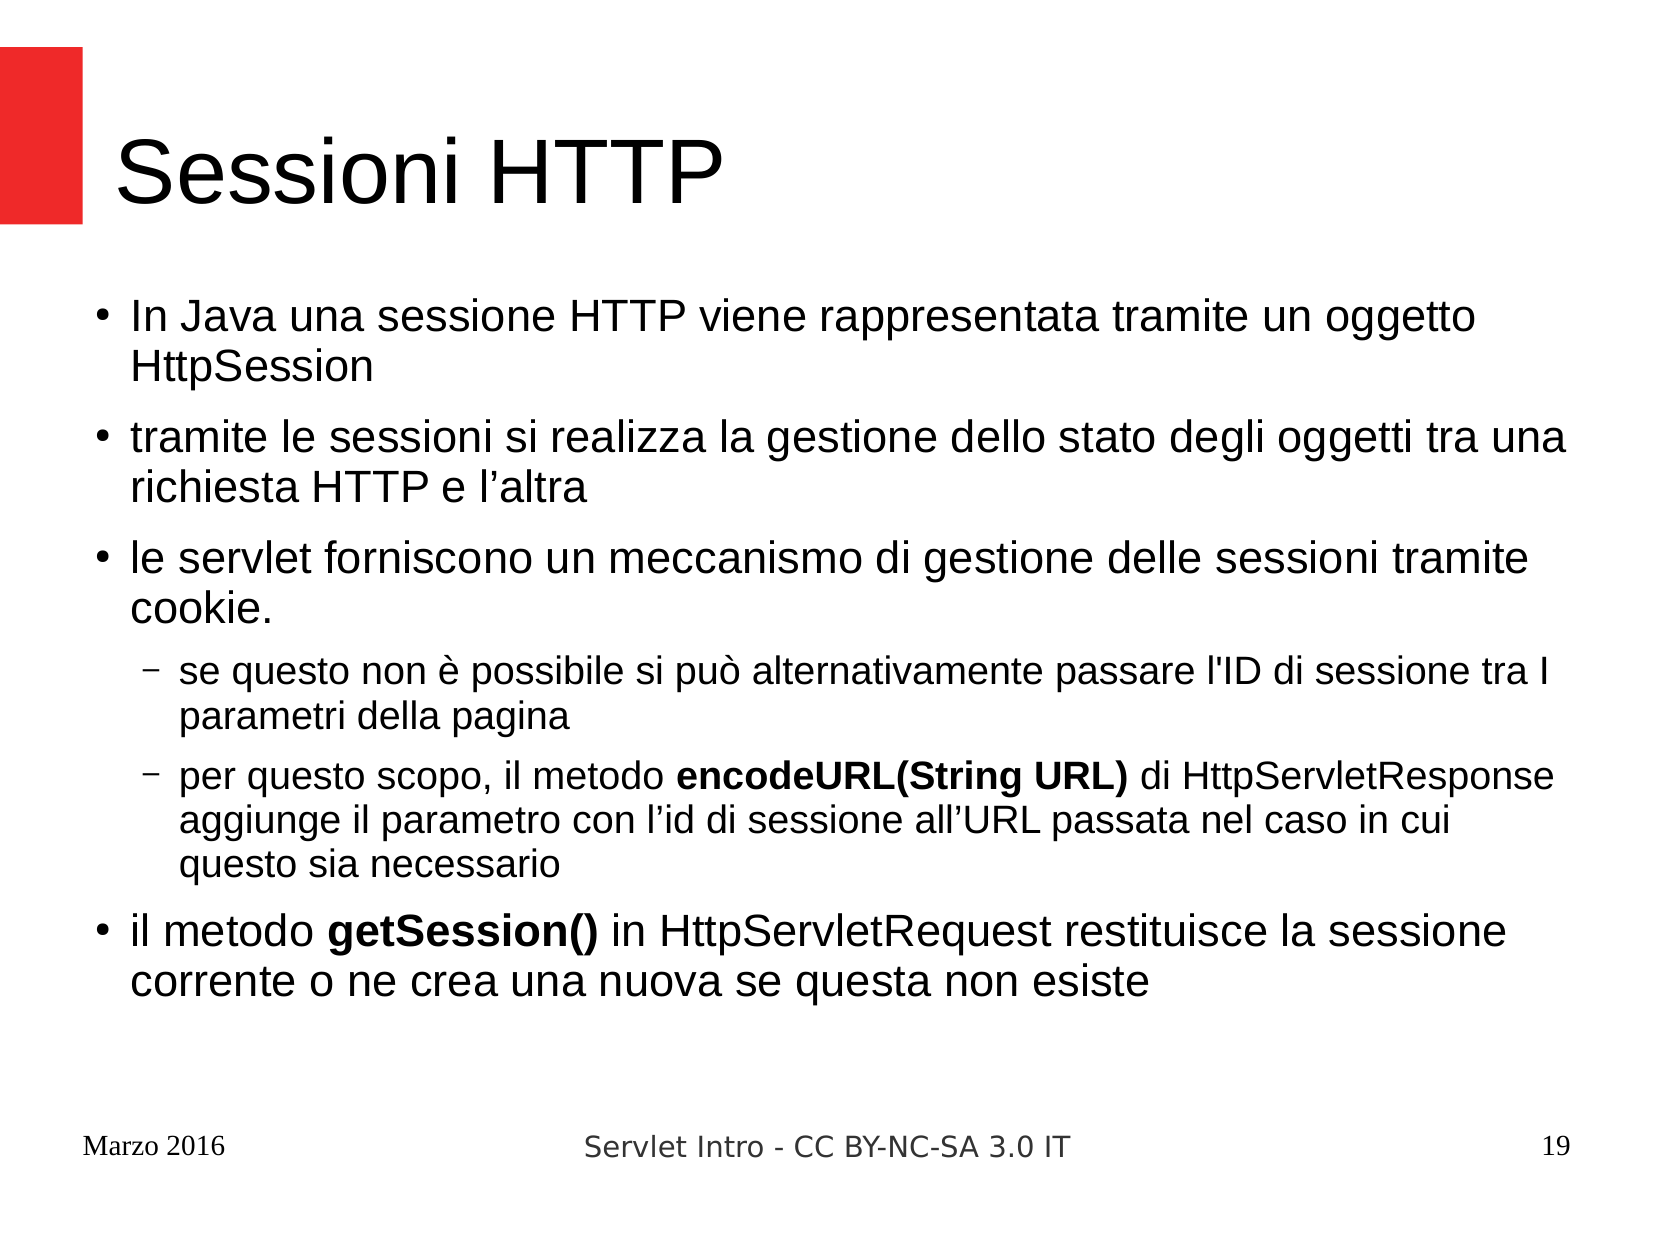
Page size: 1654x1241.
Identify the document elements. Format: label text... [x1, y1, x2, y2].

list In Java una sessione HTTP viene rappresentata tramite un oggetto HttpSession tramite le sessioni si realizza la gestione dello stato degli oggetti tra una richiesta HTTP e l’altra le servlet forniscono un meccanismo di gestione delle sessioni tramite cookie. se questo non è possibile si può alternativamente passare l'ID di sessione tra I parametri della pagina per questo scopo, il metodo encodeURL(String URL) di HttpServletResponse aggiunge il parametro con l’id di sessione all’URL passata nel caso in cui questo sia necessario il metodo getSession() in HttpServletRequest restituisce la sessione corrente o ne crea una nuova se questa non esiste [82, 290, 1571, 1010]
title Sessioni HTTP [114, 73, 1539, 271]
